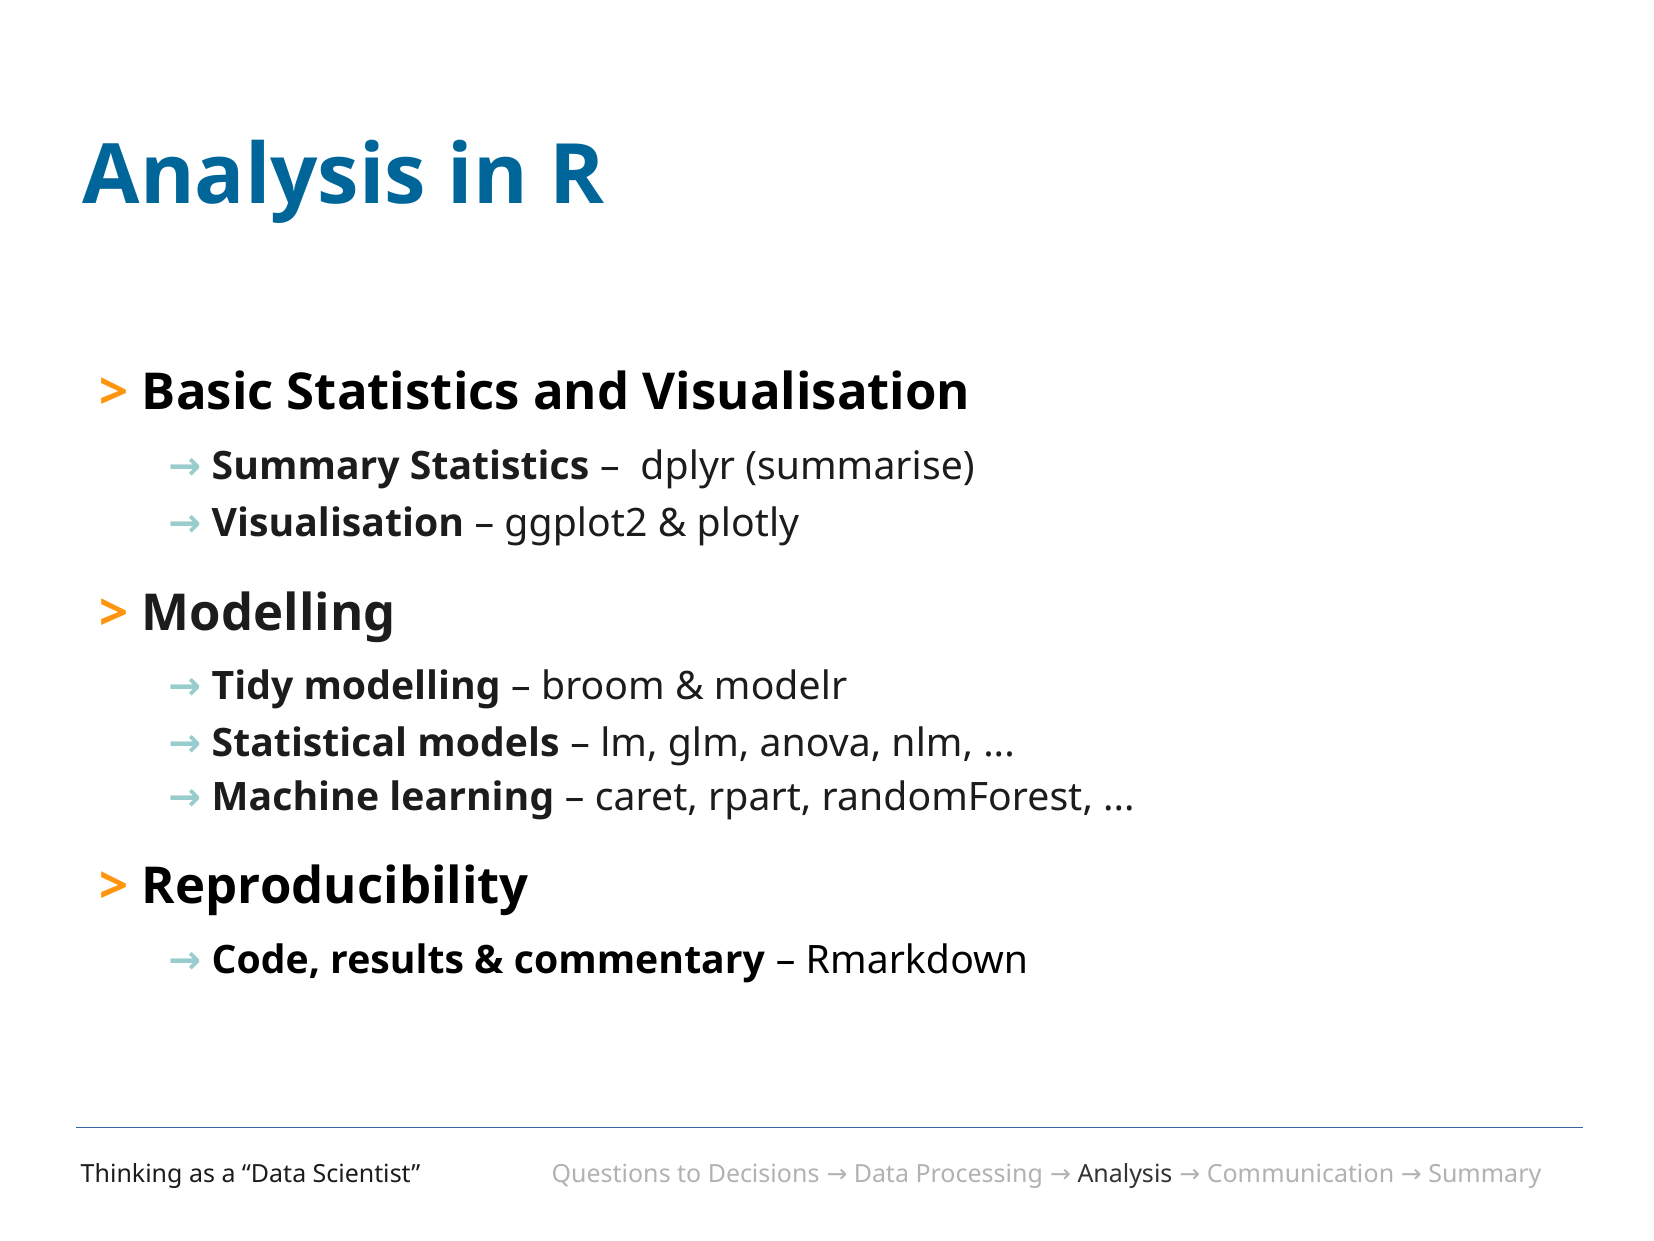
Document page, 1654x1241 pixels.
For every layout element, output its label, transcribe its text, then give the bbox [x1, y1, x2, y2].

text_box Questions to Decisions → Data Processing → Analysis → Communication → Summary [536, 1148, 1587, 1225]
title Analysis in R [82, 72, 1571, 271]
text_box Thinking as a “Data Scientist” [65, 1148, 536, 1225]
list > Basic Statistics and Visualisation → Summary Statistics – dplyr (summarise) → Visualisation – ggplot2 & plotly > Modelling → Tidy modelling – broom & modelr → Statistical models – lm, glm, anova, nlm, ... → Machine learning – caret, rpart, randomForest, ... > Reproducibility → Code, results & commentary – Rmarkdown [82, 355, 1571, 1047]
